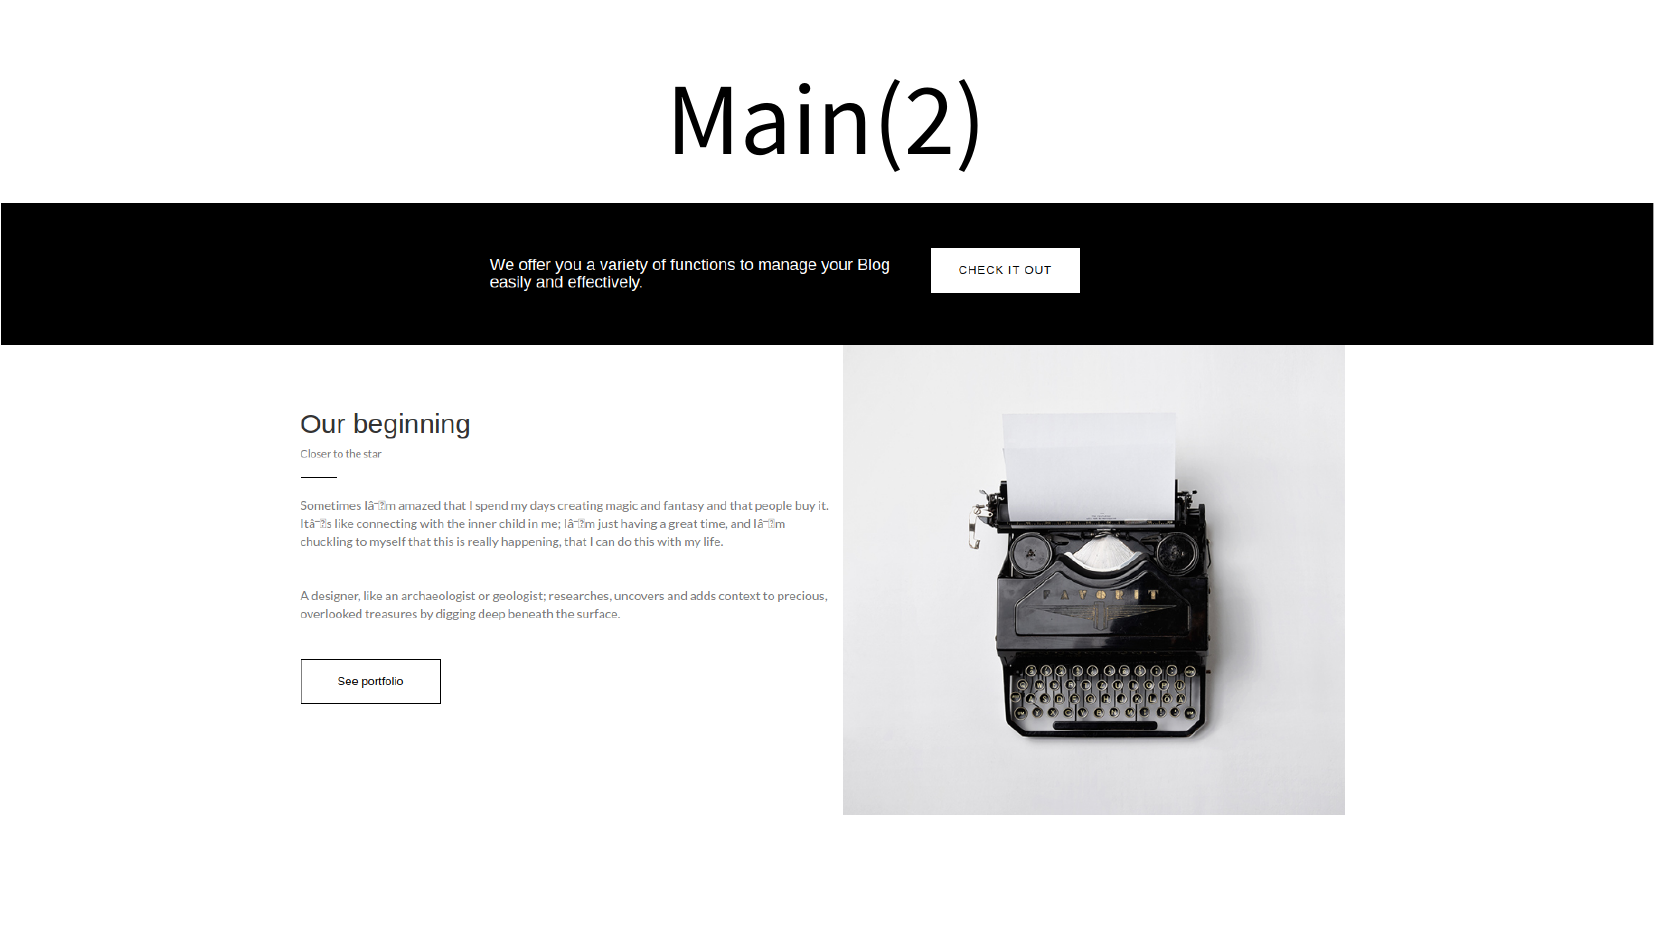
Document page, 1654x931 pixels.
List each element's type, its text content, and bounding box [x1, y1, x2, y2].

picture [1, 203, 1654, 815]
title Main(2) [82, 37, 1571, 193]
